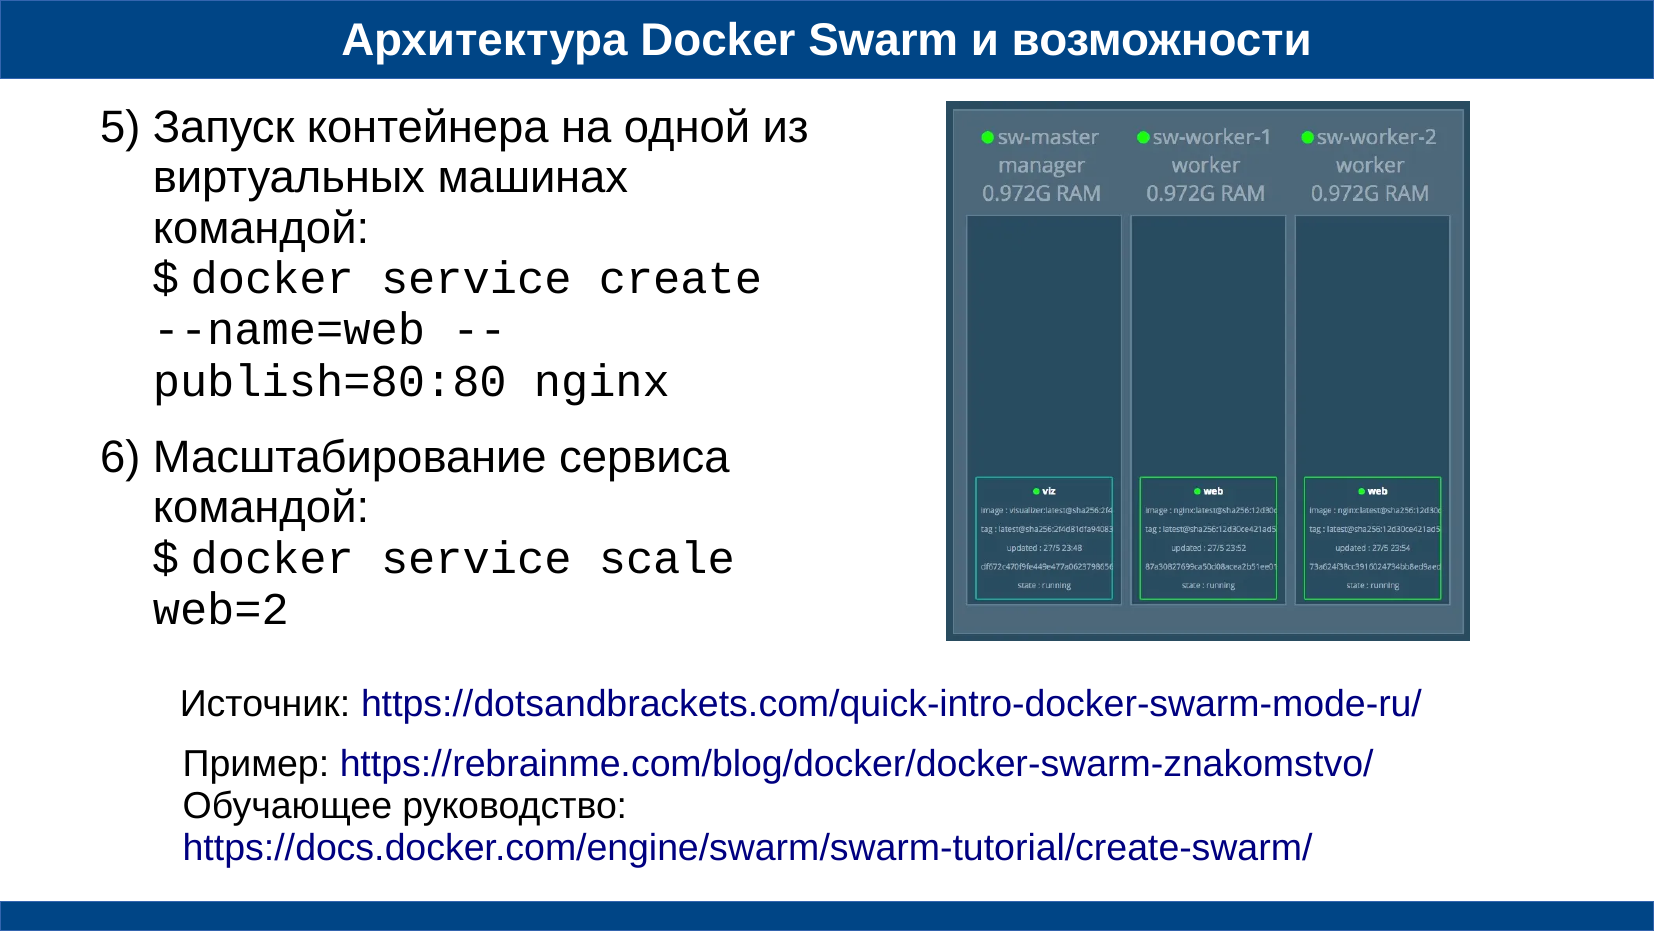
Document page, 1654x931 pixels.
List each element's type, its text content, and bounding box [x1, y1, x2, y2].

title Архитектура Docker Swarm и возможности [0, 0, 1654, 79]
list Запуск контейнера на одной из виртуальных машинах командой: $ docker service create --name=web --publish=80:80 nginx Масштабирование сервиса командой: $ docker service scale web=2 [82, 101, 809, 641]
text_box Пример: https://rebrainme.com/blog/docker/docker-swarm-znakomstvo/ Обучающее руководство: https://docs.docker.com/engine/swarm/swarm-tutorial/create-swarm/ [167, 735, 1486, 876]
picture [938, 101, 1479, 641]
text_box Источник: https://dotsandbrackets.com/quick-intro-docker-swarm-mode-ru/ [165, 675, 1449, 732]
